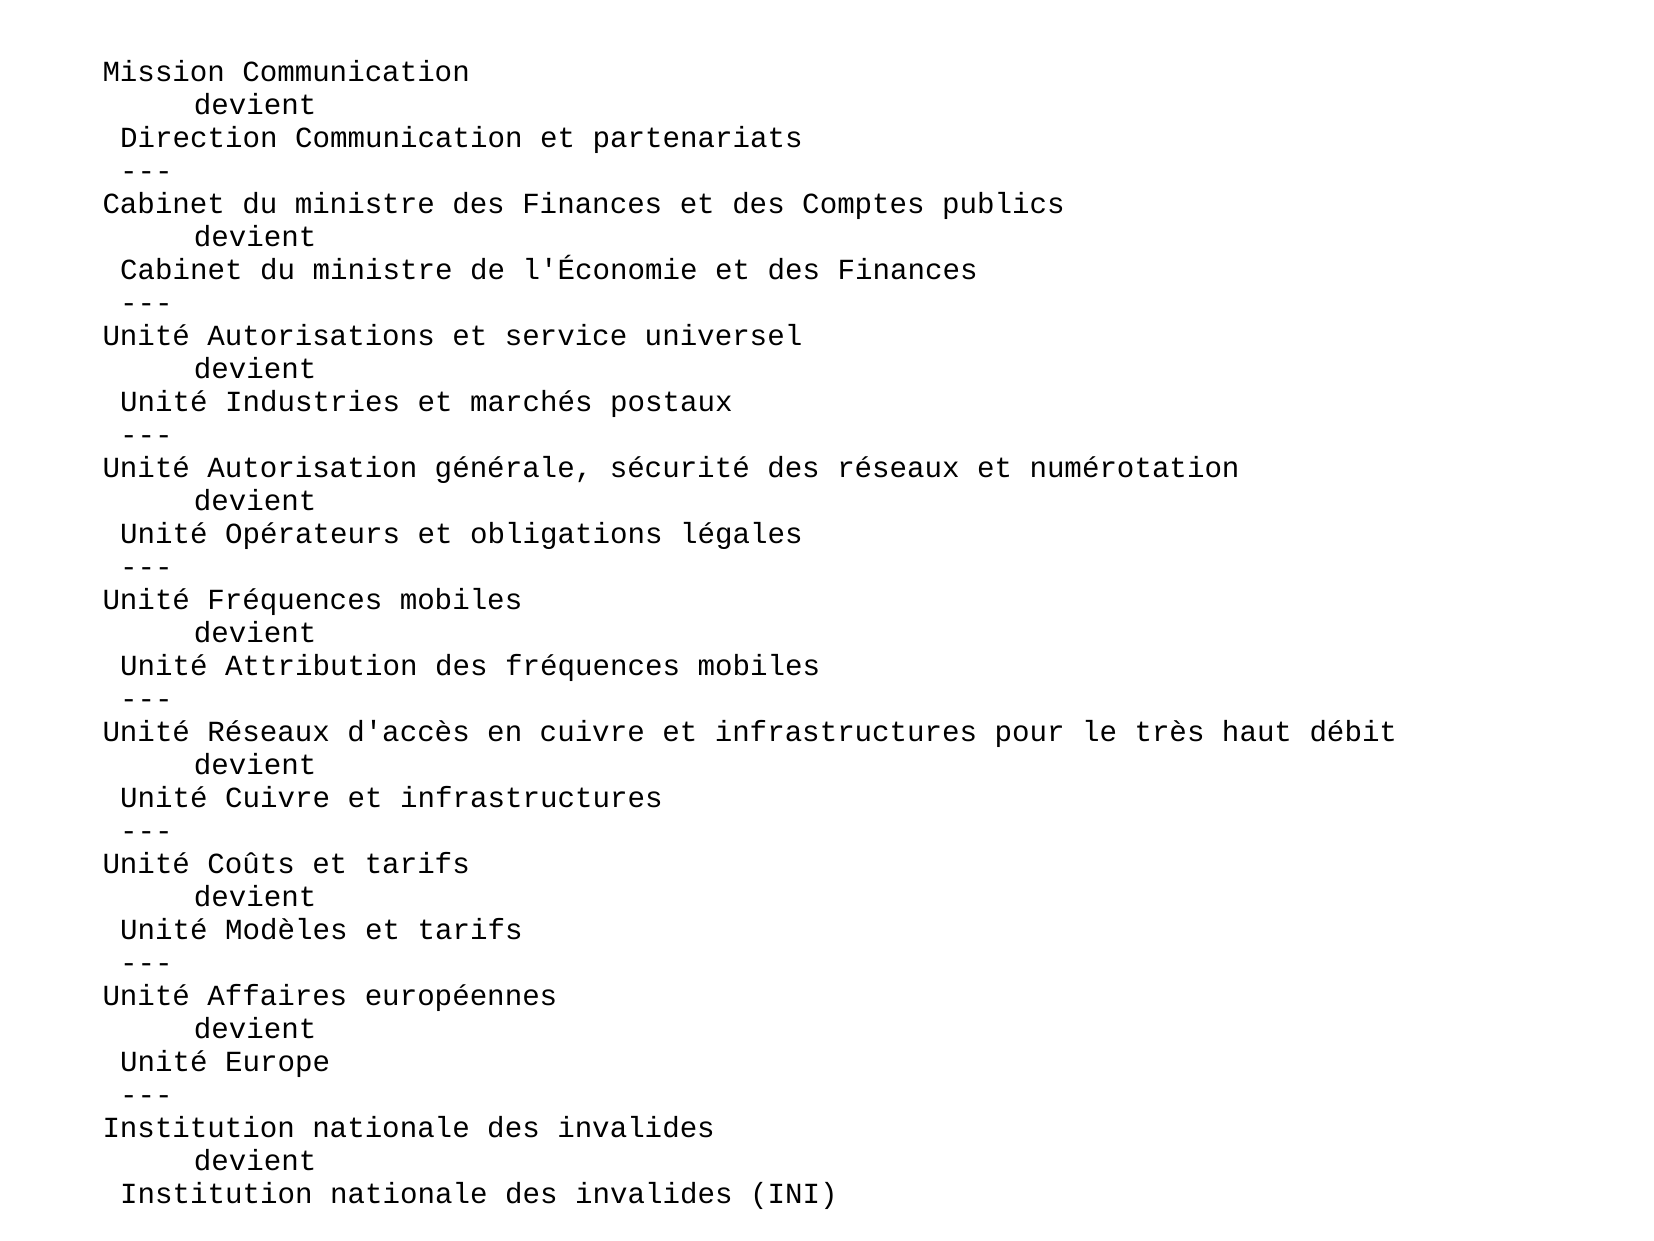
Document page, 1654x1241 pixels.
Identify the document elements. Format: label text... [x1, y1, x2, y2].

text_box Mission Communication devient Direction Communication et partenariats --- Cabinet du ministre des Finances et des Comptes publics devient Cabinet du ministre de l'Économie et des Finances --- Unité Autorisations et service universel devient Unité Industries et marchés postaux --- Unité Autorisation générale, sécurité des réseaux et numérotation devient Unité Opérateurs et obligations légales --- Unité Fréquences mobiles devient Unité Attribution des fréquences mobiles --- Unité Réseaux d'accès en cuivre et infrastructures pour le très haut débit devient Unité Cuivre et infrastructures --- Unité Coûts et tarifs devient Unité Modèles et tarifs --- Unité Affaires européennes devient Unité Europe --- Institution nationale des invalides devient Institution nationale des invalides (INI) [87, 49, 1595, 1241]
